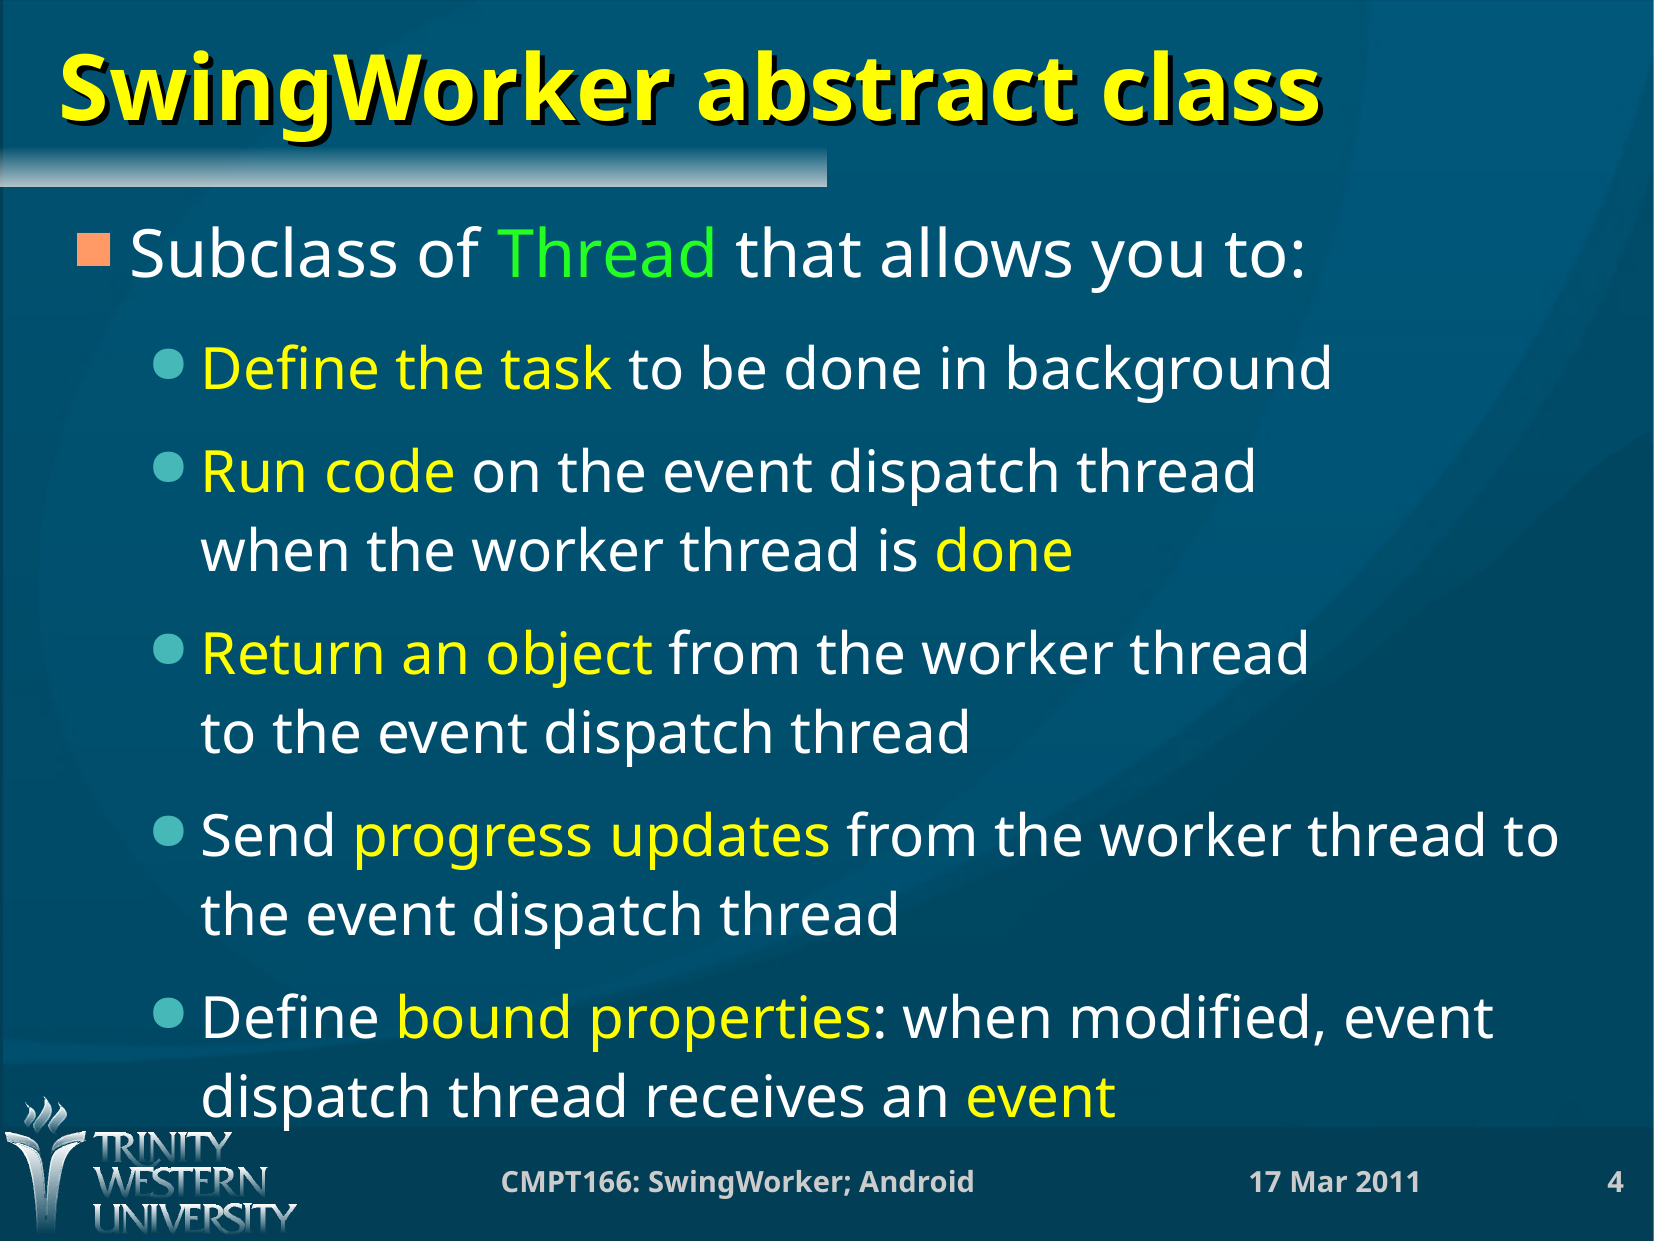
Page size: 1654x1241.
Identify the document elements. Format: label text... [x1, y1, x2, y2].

text_box Source: d.android.com [0, 154, 827, 158]
picture [38, 1227, 54, 1232]
title SwingWorker abstract class [59, 19, 1595, 148]
list Subclass of Thread that allows you to: Define the task to be done in background Run code on the event dispatch thread when the worker thread is done Return an object from the worker thread to the event dispatch thread Send progress updates from the worker thread to the event dispatch thread Define bound properties: when modified, event dispatch thread receives an event [59, 206, 1625, 1026]
